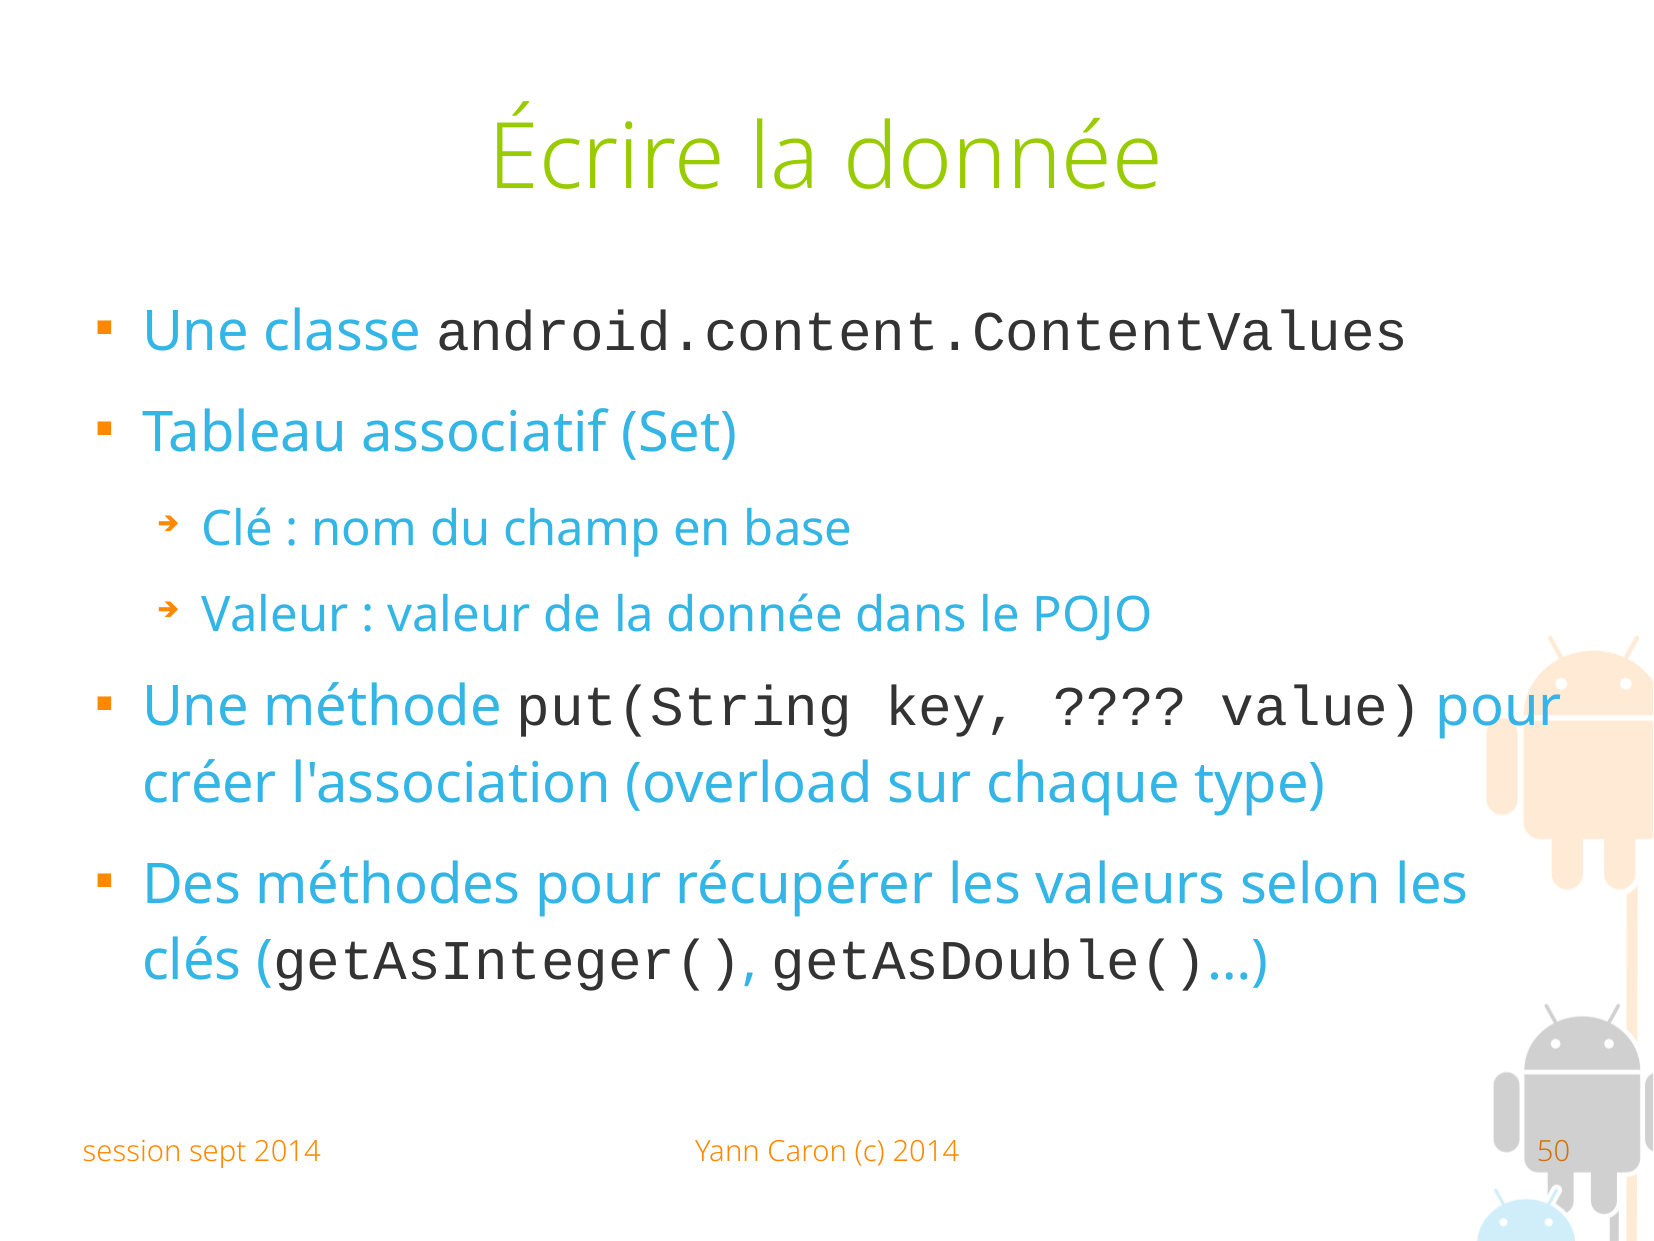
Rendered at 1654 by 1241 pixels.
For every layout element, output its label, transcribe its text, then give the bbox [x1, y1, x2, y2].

picture [240, 423, 1654, 1241]
title Écrire la donnée [82, 49, 1571, 257]
list Une classe android.content.ContentValues Tableau associatif (Set) Clé : nom du champ en base Valeur : valeur de la donnée dans le POJO Une méthode put(String key, ???? value) pour créer l'association (overload sur chaque type) Des méthodes pour récupérer les valeurs selon les clés (getAsInteger(), getAsDouble()…) [82, 290, 1571, 1010]
